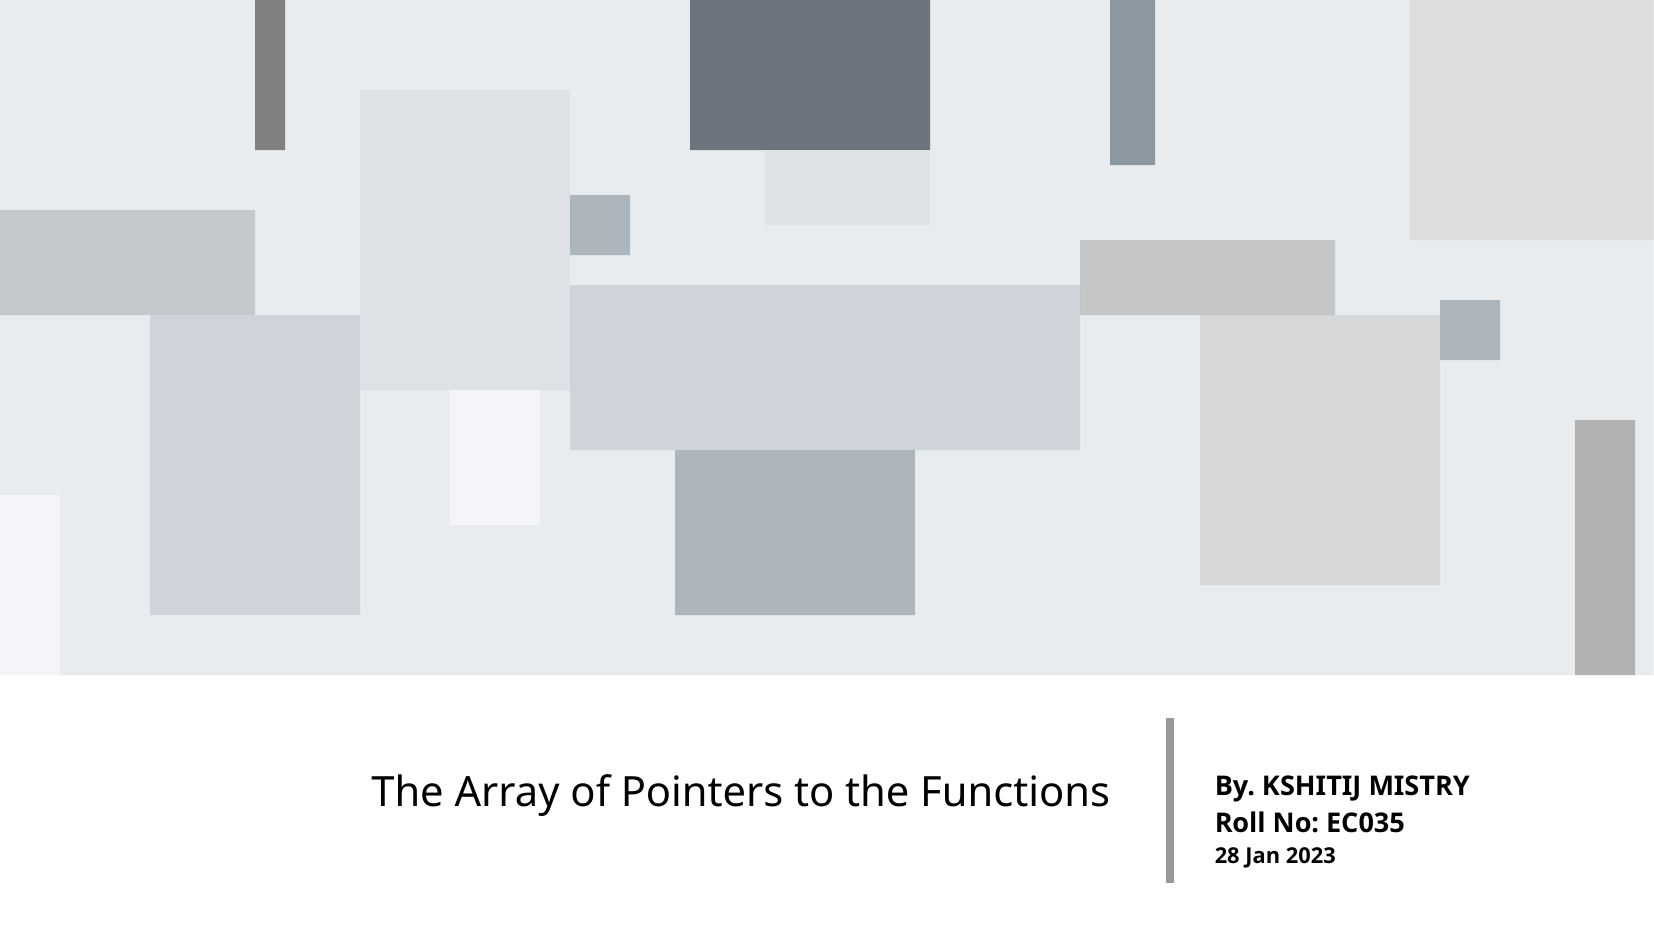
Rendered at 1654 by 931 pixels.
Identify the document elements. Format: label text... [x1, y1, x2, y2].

text_box By. KSHITIJ MISTRY Roll No: EC035 28 Jan 2023 [1200, 759, 1591, 878]
text_box The Array of Pointers to the Functions [337, 675, 1126, 827]
